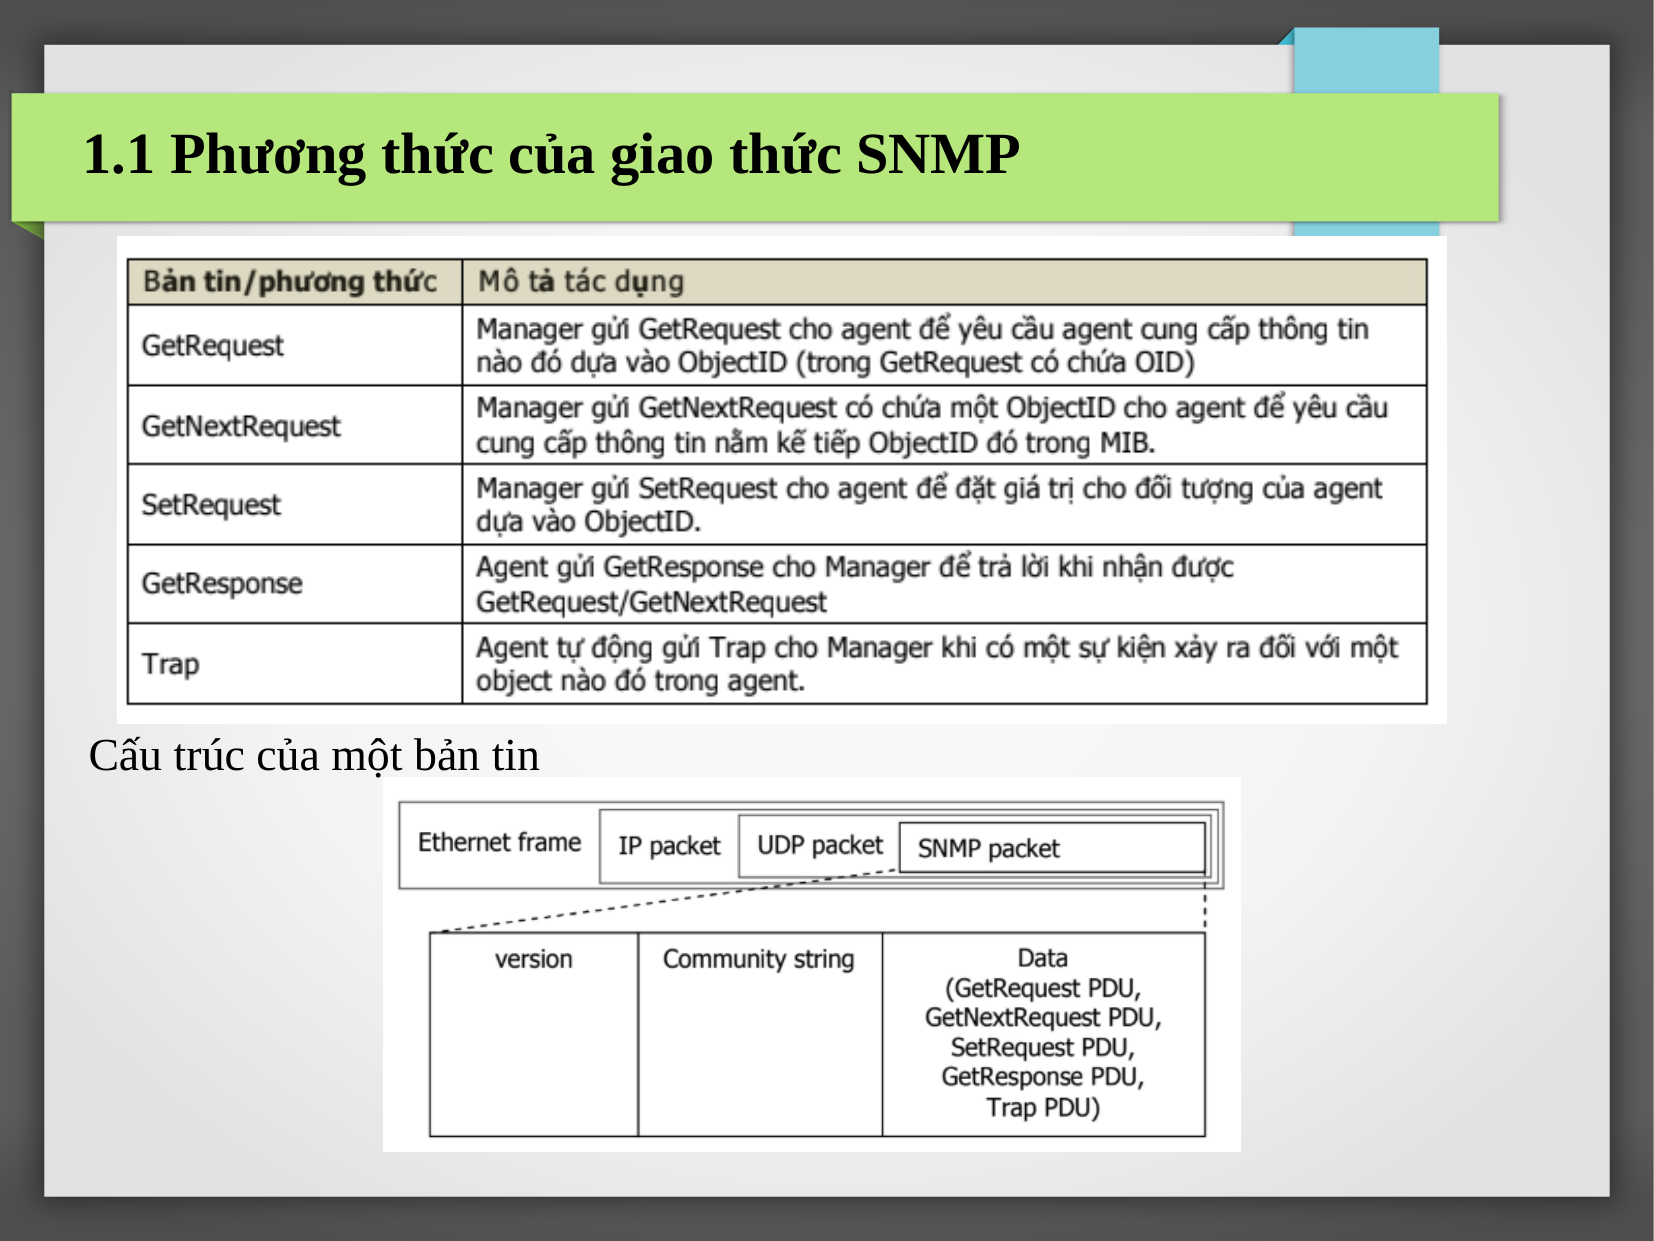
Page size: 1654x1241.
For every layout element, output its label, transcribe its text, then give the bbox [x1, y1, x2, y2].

picture [0, 0, 1654, 1241]
text_box Cấu trúc của một bản tin [88, 713, 936, 798]
title 1.1 Phương thức của giao thức SNMP [82, 94, 1264, 213]
